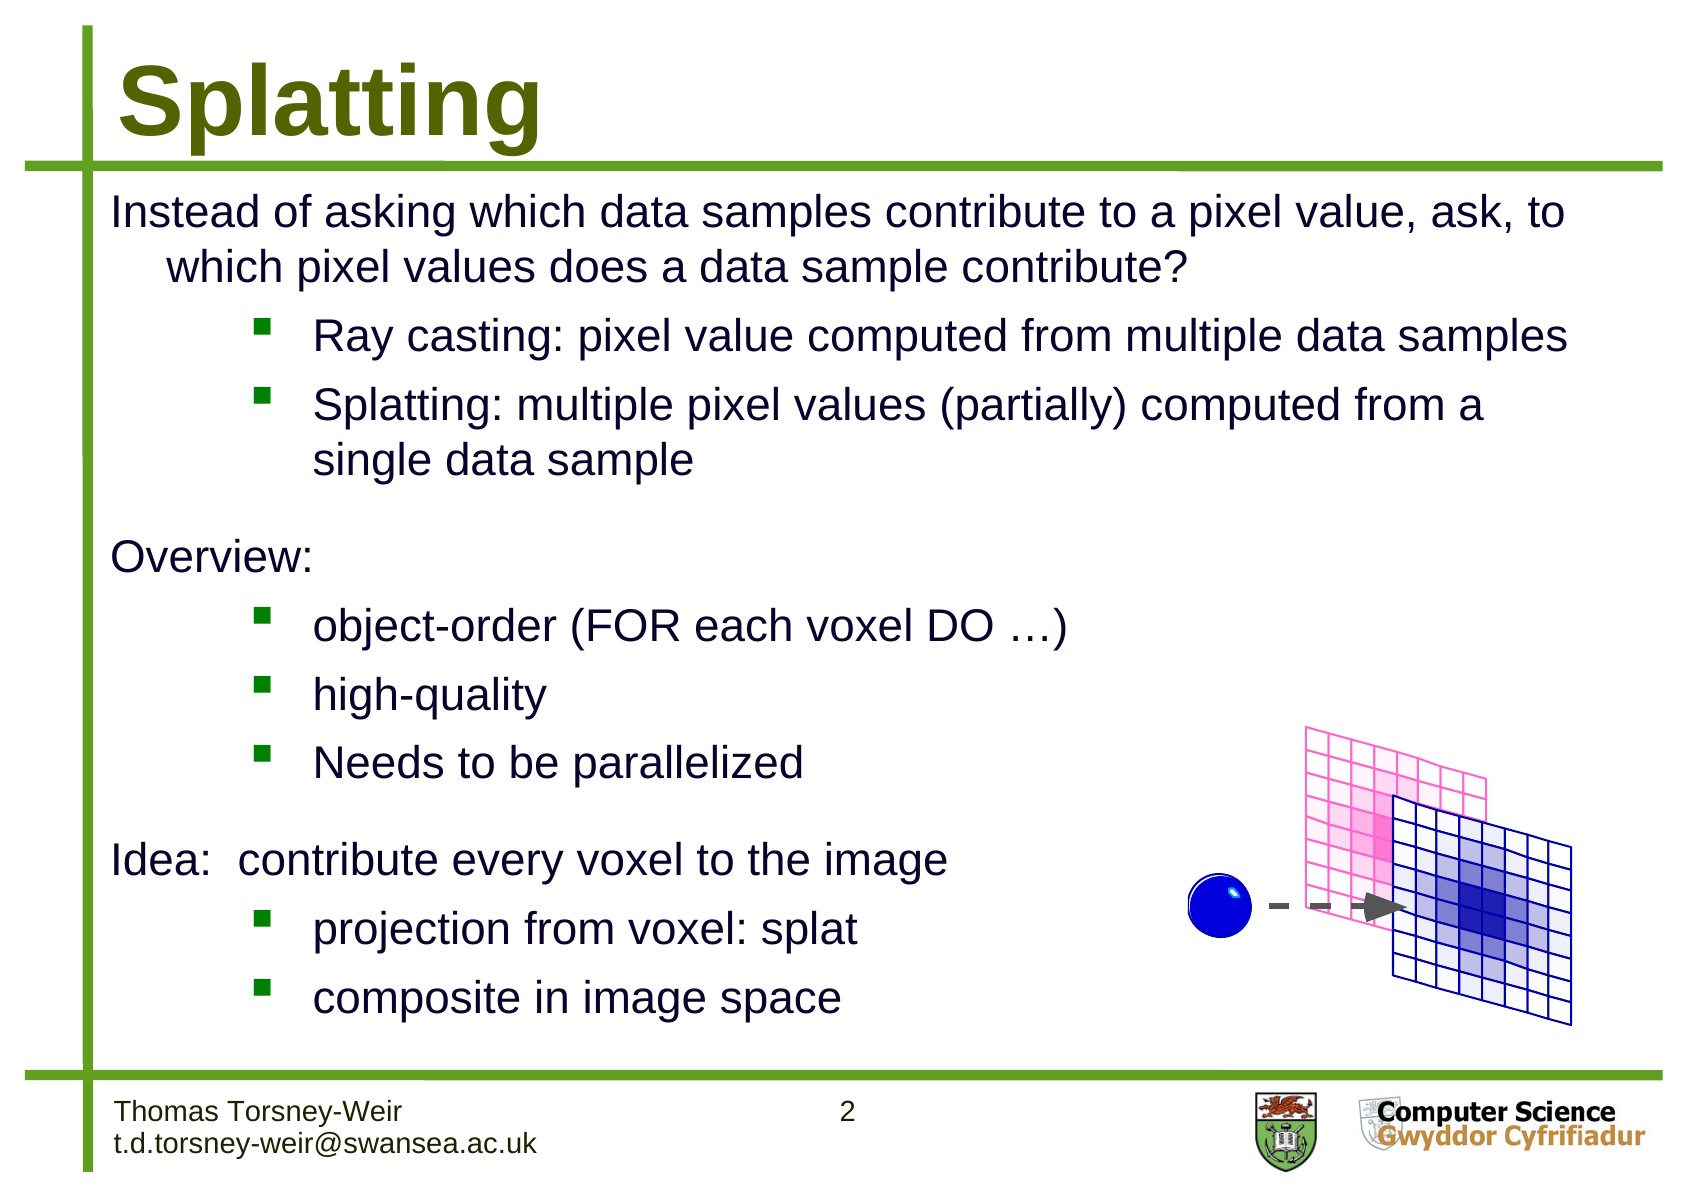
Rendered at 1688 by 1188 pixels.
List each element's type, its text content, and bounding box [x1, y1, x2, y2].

picture [1240, 1092, 1654, 1173]
list Instead of asking which data samples contribute to a pixel value, ask, to which pixel values does a data sample contribute? Ray casting: pixel value computed from multiple data samples Splatting: multiple pixel values (partially) computed from a single data sample Overview: object-order (FOR each voxel DO …) high-quality Needs to be parallelized Idea: contribute every voxel to the image projection from voxel: splat composite in image space [94, 173, 1601, 1032]
title Splatting [101, 29, 1666, 166]
picture [1187, 725, 1576, 1030]
